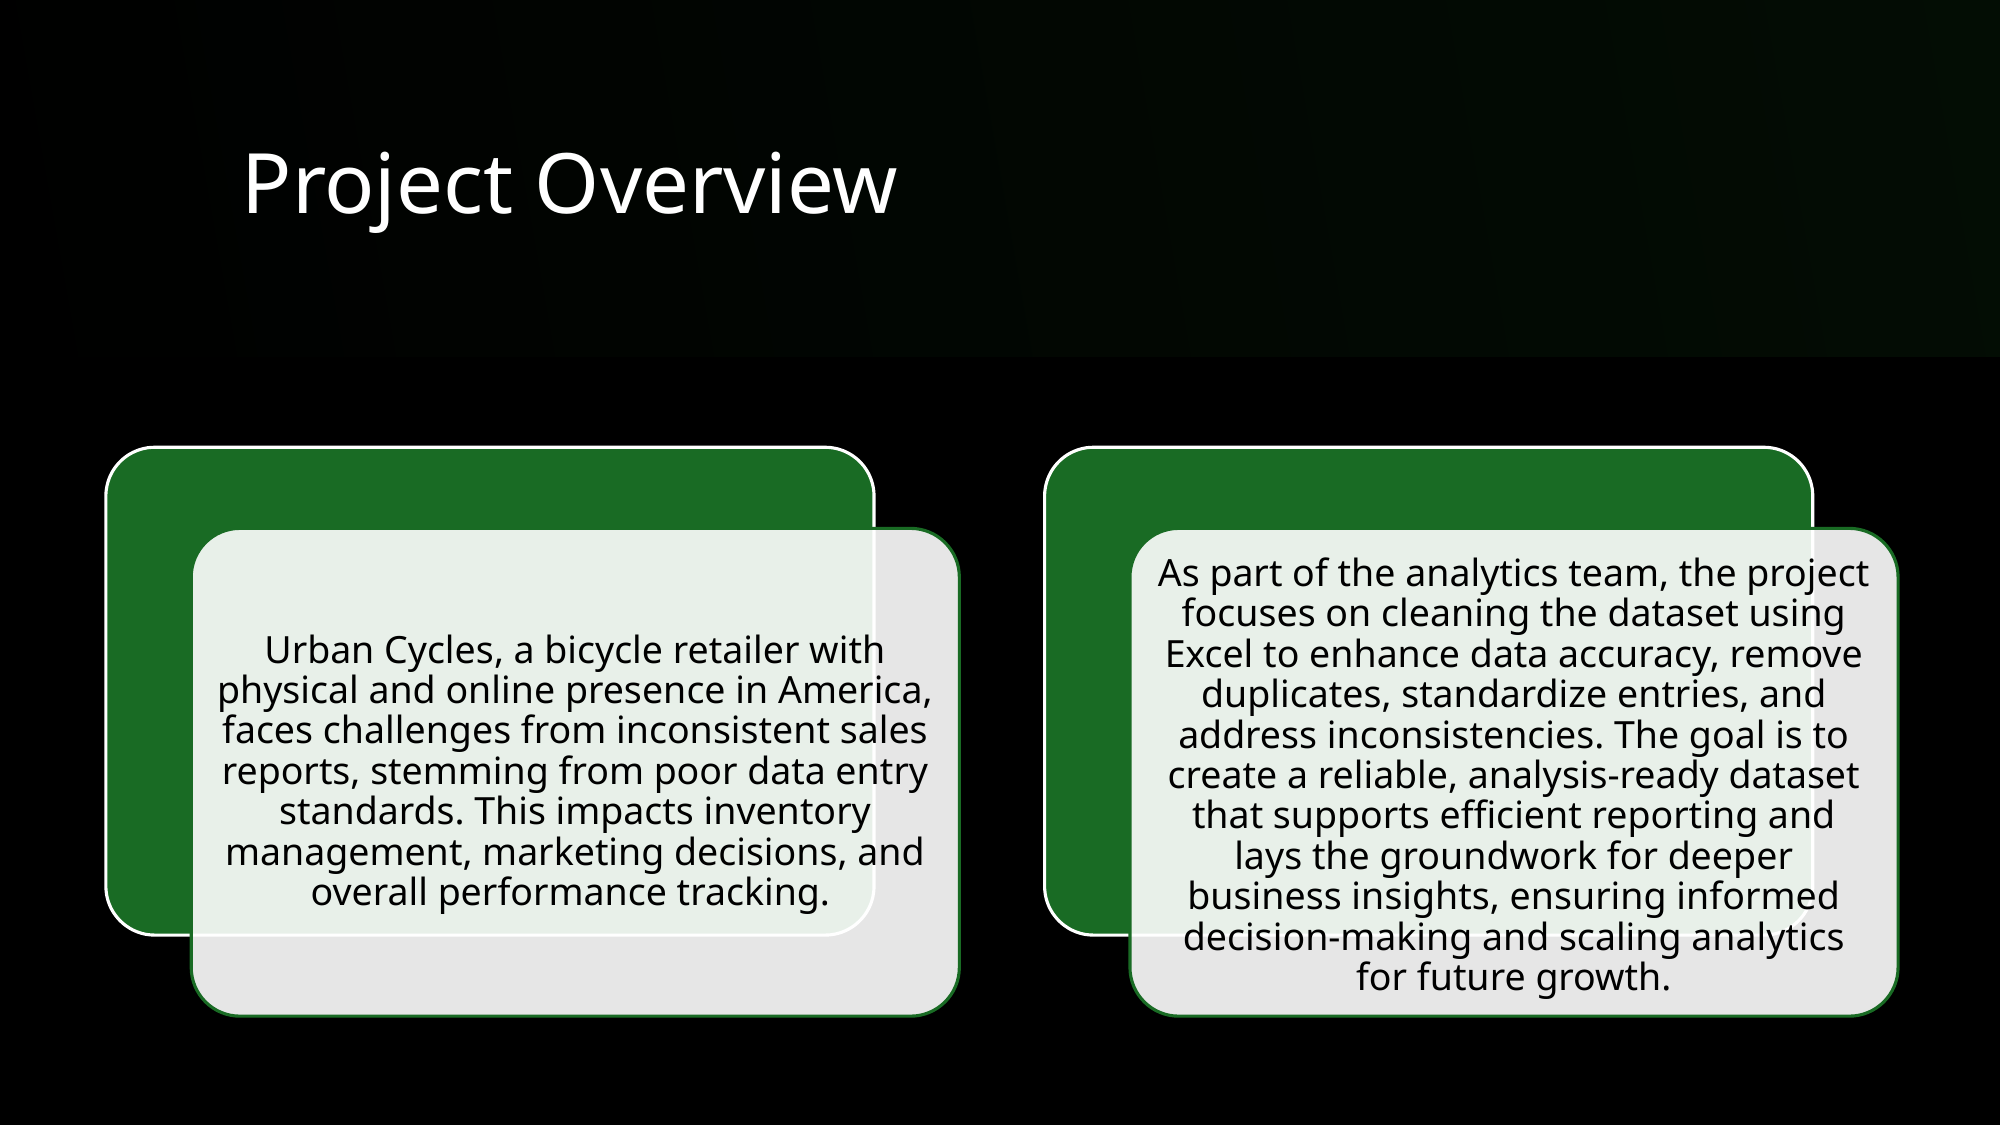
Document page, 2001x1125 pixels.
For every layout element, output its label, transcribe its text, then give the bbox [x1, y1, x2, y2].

title Project Overview [226, 57, 1822, 316]
text_box [0, 0, 2000, 1125]
text_box As part of the analytics team, the project focuses on cleaning the dataset using Excel to enhance data accuracy, remove duplicates, standardize entries, and address inconsistencies. The goal is to create a reliable, analysis-ready dataset that supports efficient reporting and lays the groundwork for deeper business insights, ensuring informed decision-making and scaling analytics for future growth. [1129, 528, 1899, 1017]
text_box Urban Cycles, a bicycle retailer with physical and online presence in America, faces challenges from inconsistent sales reports, stemming from poor data entry standards. This impacts inventory management, marketing decisions, and overall performance tracking. [191, 528, 960, 1017]
